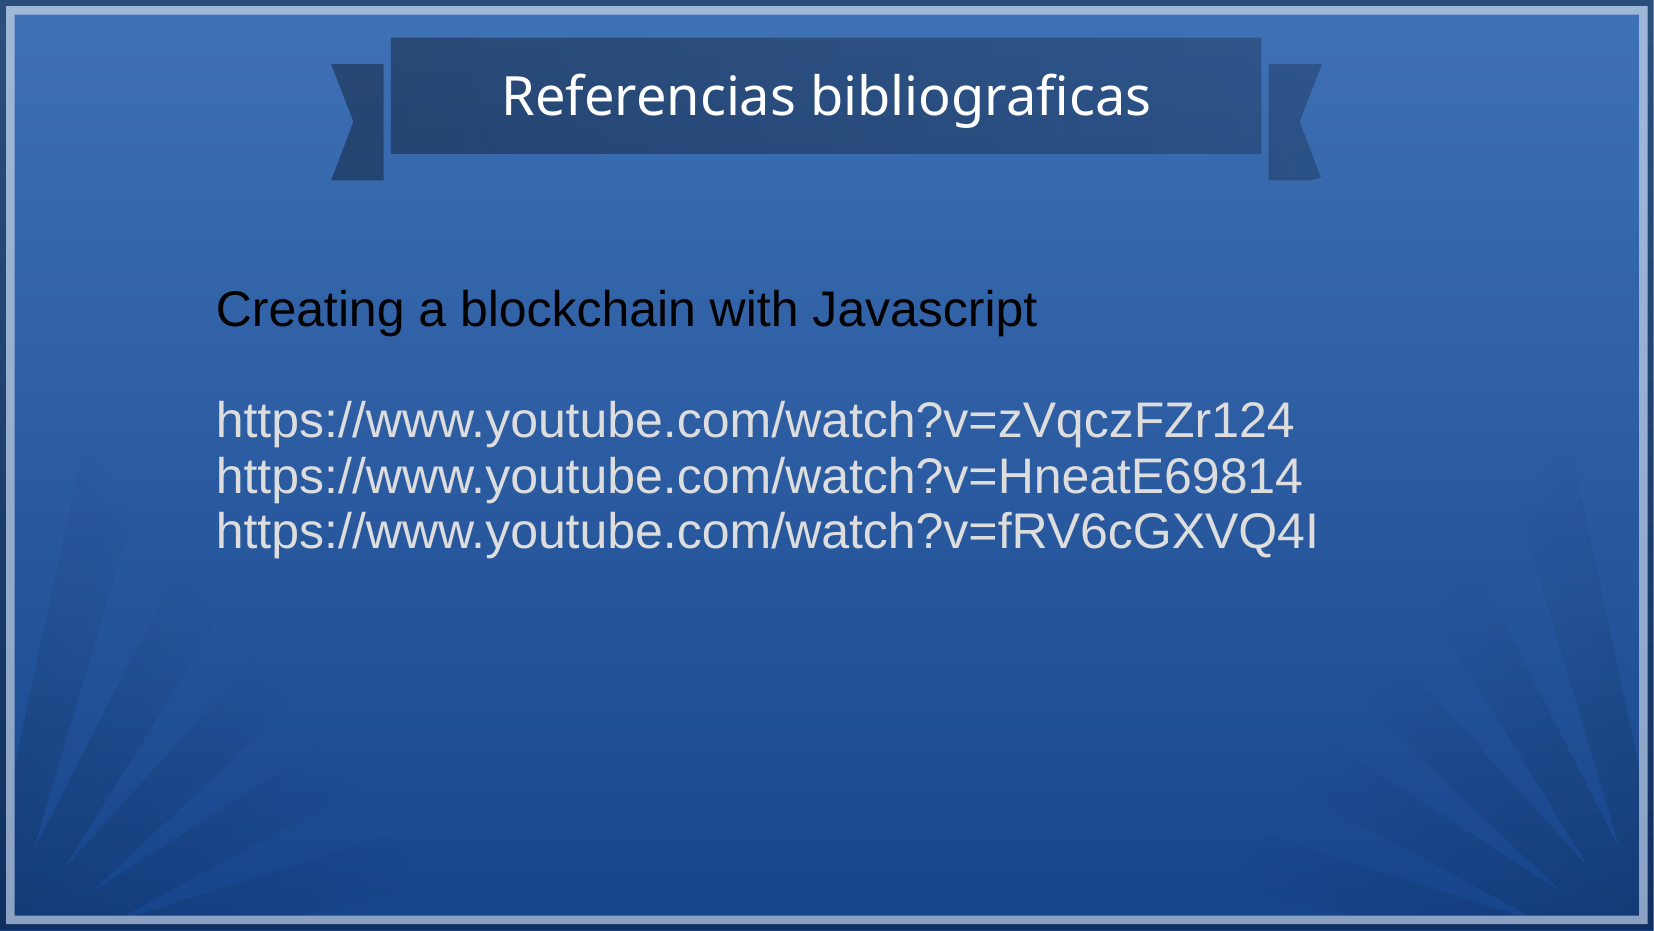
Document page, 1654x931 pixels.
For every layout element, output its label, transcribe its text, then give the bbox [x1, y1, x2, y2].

text_box Creating a blockchain with Javascript https://www.youtube.com/watch?v=zVqczFZr124 https://www.youtube.com/watch?v=HneatE69814 https://www.youtube.com/watch?v=fRV6cGXVQ4I [70, 280, 1335, 623]
title Referencias bibliograficas [389, 35, 1264, 154]
